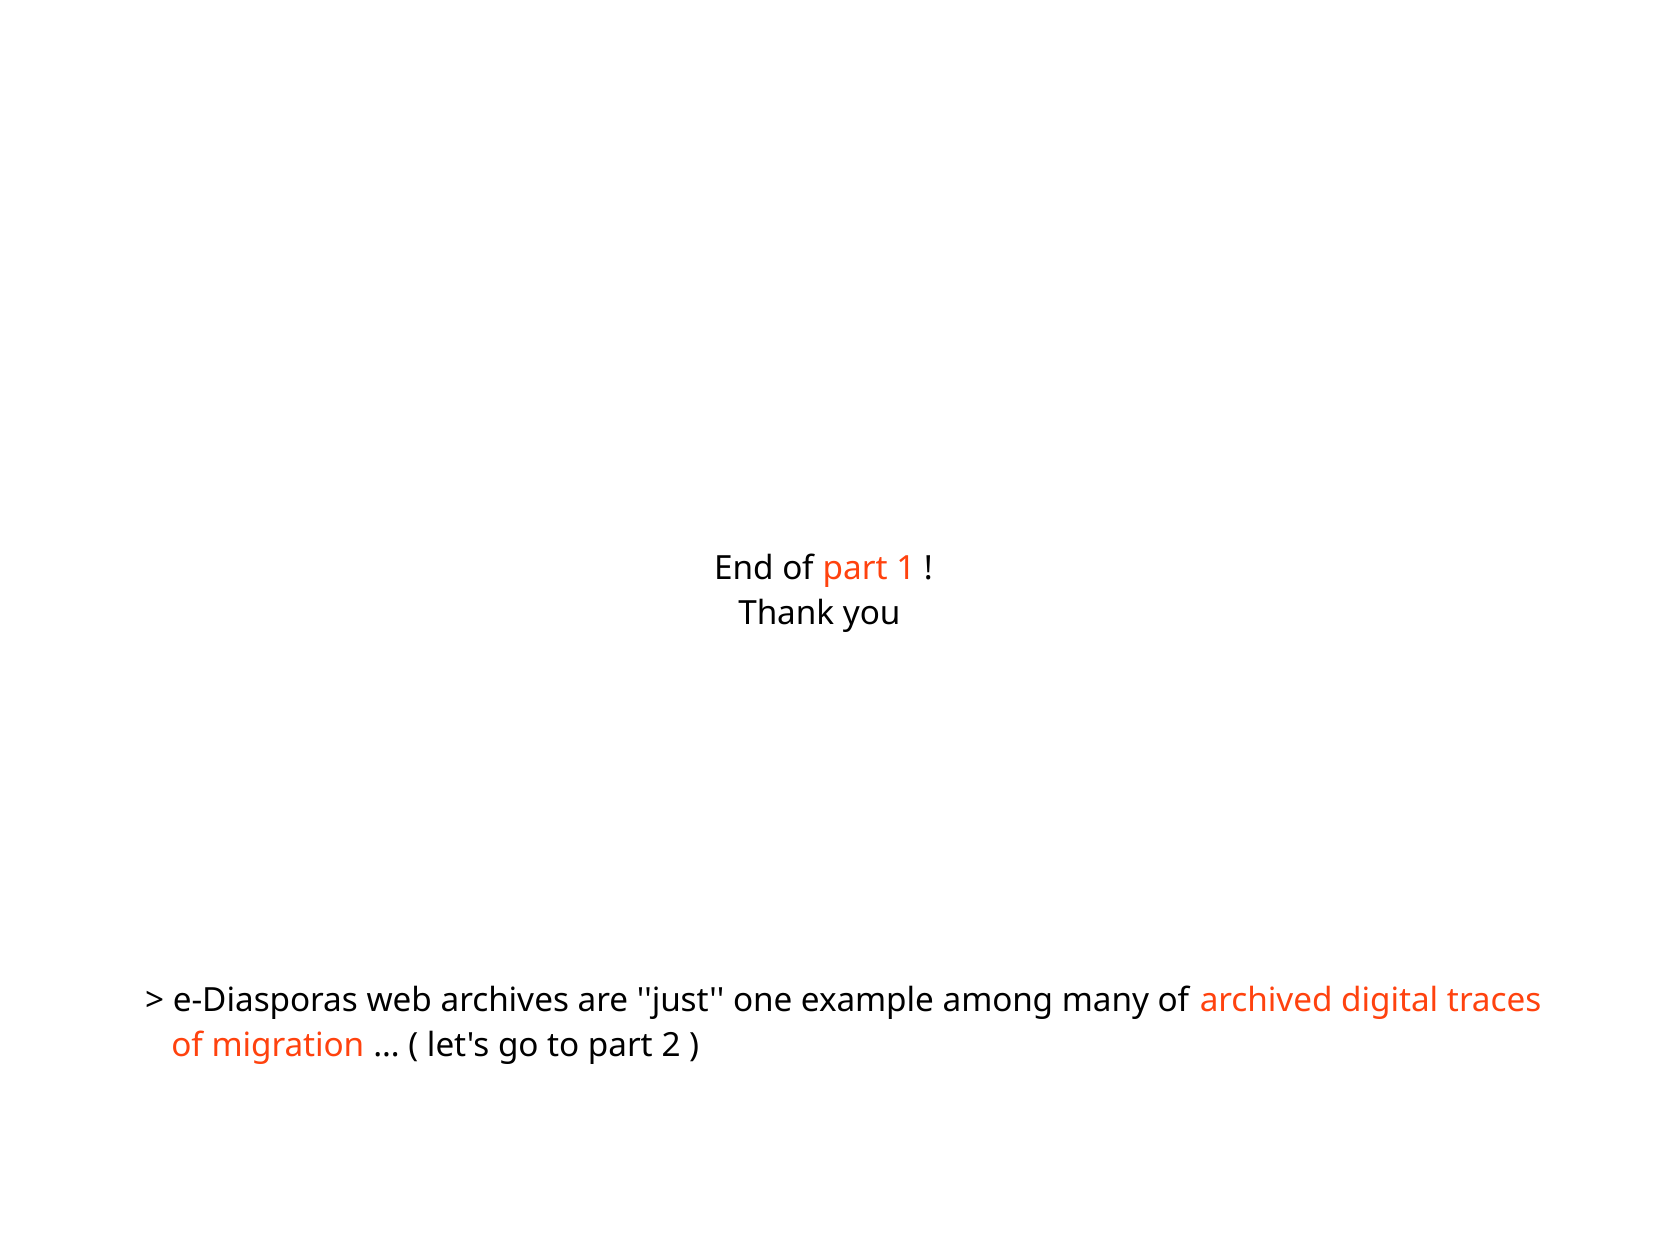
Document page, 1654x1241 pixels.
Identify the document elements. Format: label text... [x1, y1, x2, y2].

text_box > e-Diasporas web archives are ''just'' one example among many of archived digital traces of migration … ( let's go to part 2 ) [130, 968, 1524, 1063]
text_box End of part 1 ! Thank you [699, 553, 955, 687]
